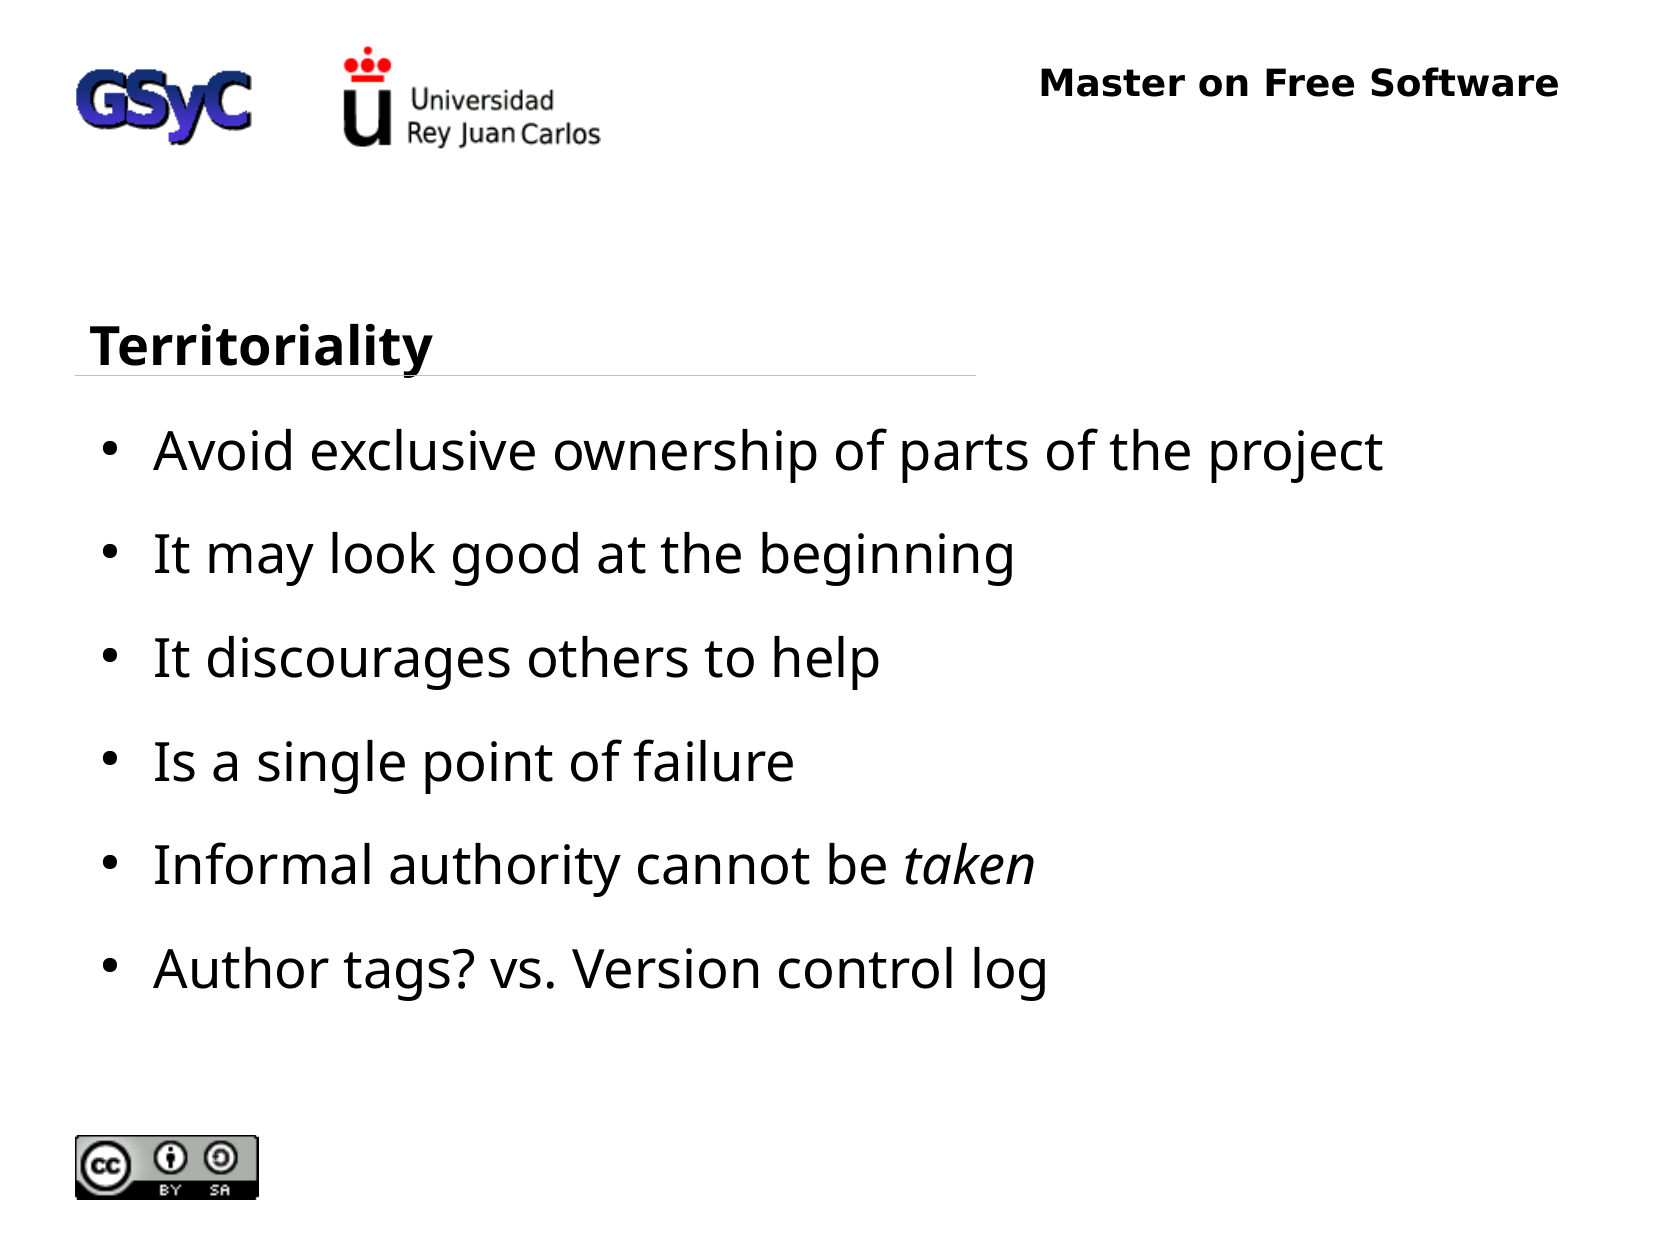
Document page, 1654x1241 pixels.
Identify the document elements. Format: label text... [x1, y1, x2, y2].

picture [75, 46, 601, 150]
list Avoid exclusive ownership of parts of the project It may look good at the beginning It discourages others to help Is a single point of failure Informal authority cannot be taken Author tags? vs. Version control log [82, 412, 1571, 1109]
picture [75, 1163, 259, 1200]
text_box Territoriality [75, 300, 1538, 381]
text_box [75, 412, 1576, 1163]
